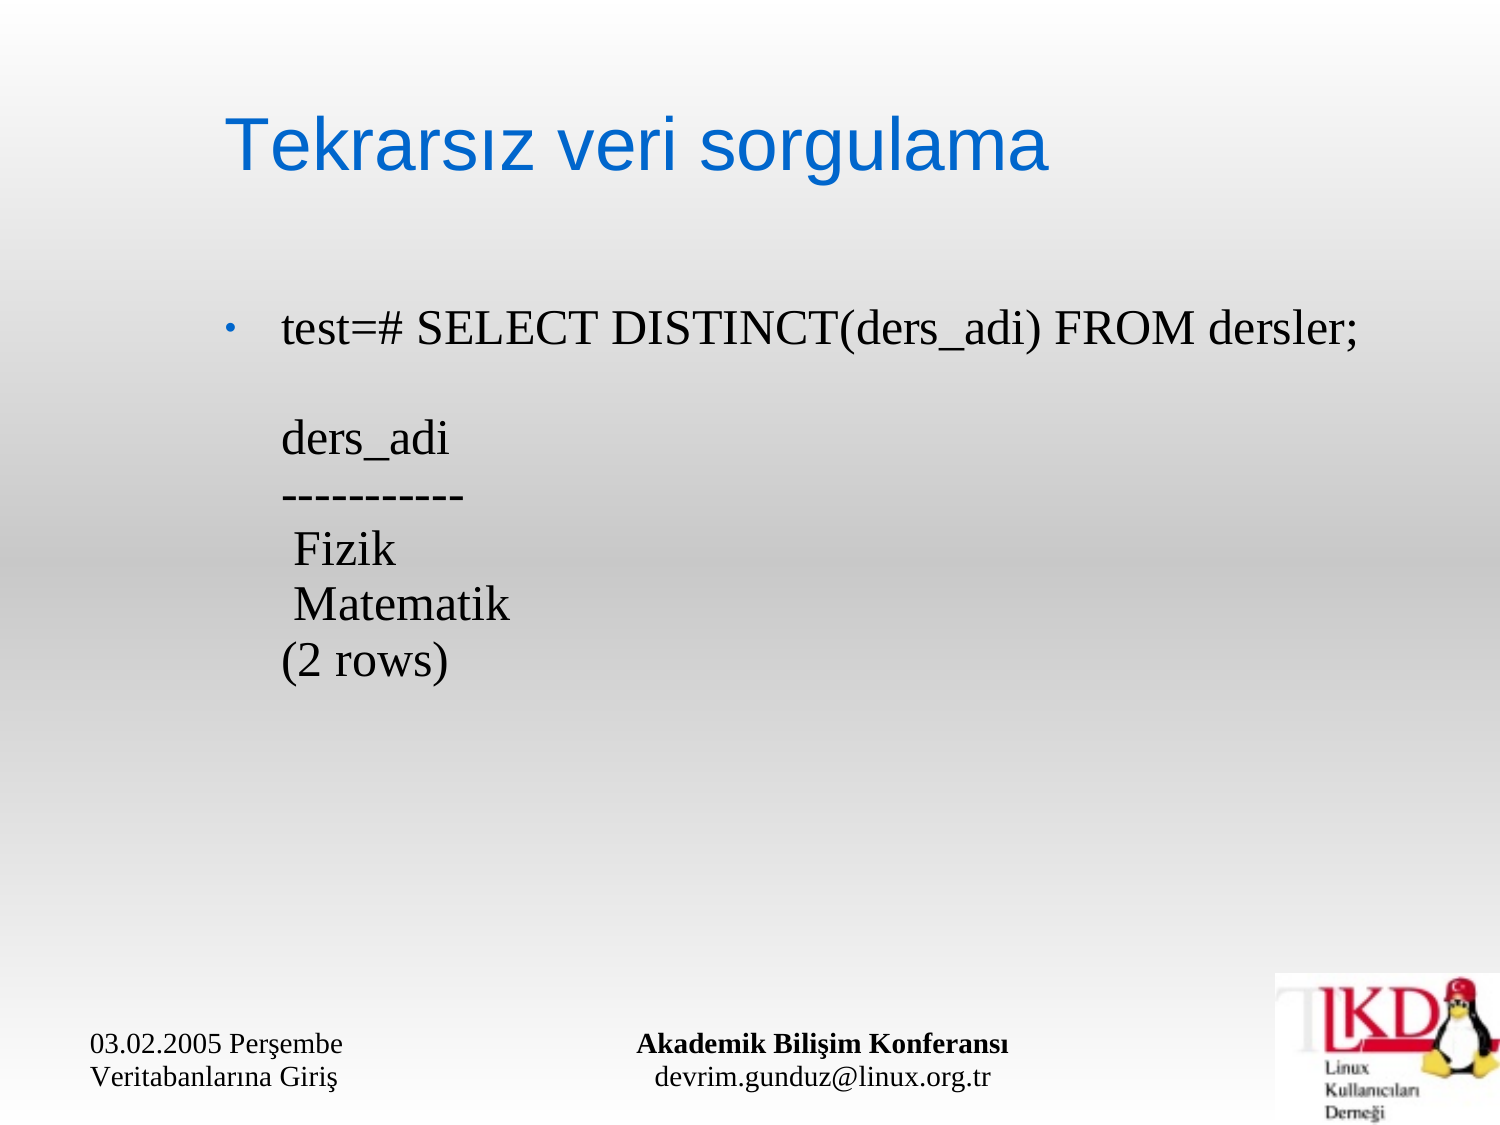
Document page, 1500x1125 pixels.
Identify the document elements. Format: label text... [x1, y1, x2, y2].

list test=# SELECT DISTINCT(ders_adi) FROM dersler; ders_adi ----------- Fizik Matematik (2 rows) [224, 299, 1425, 975]
title Tekrarsız veri sorgulama [224, 49, 1425, 238]
picture [1275, 973, 1500, 1125]
